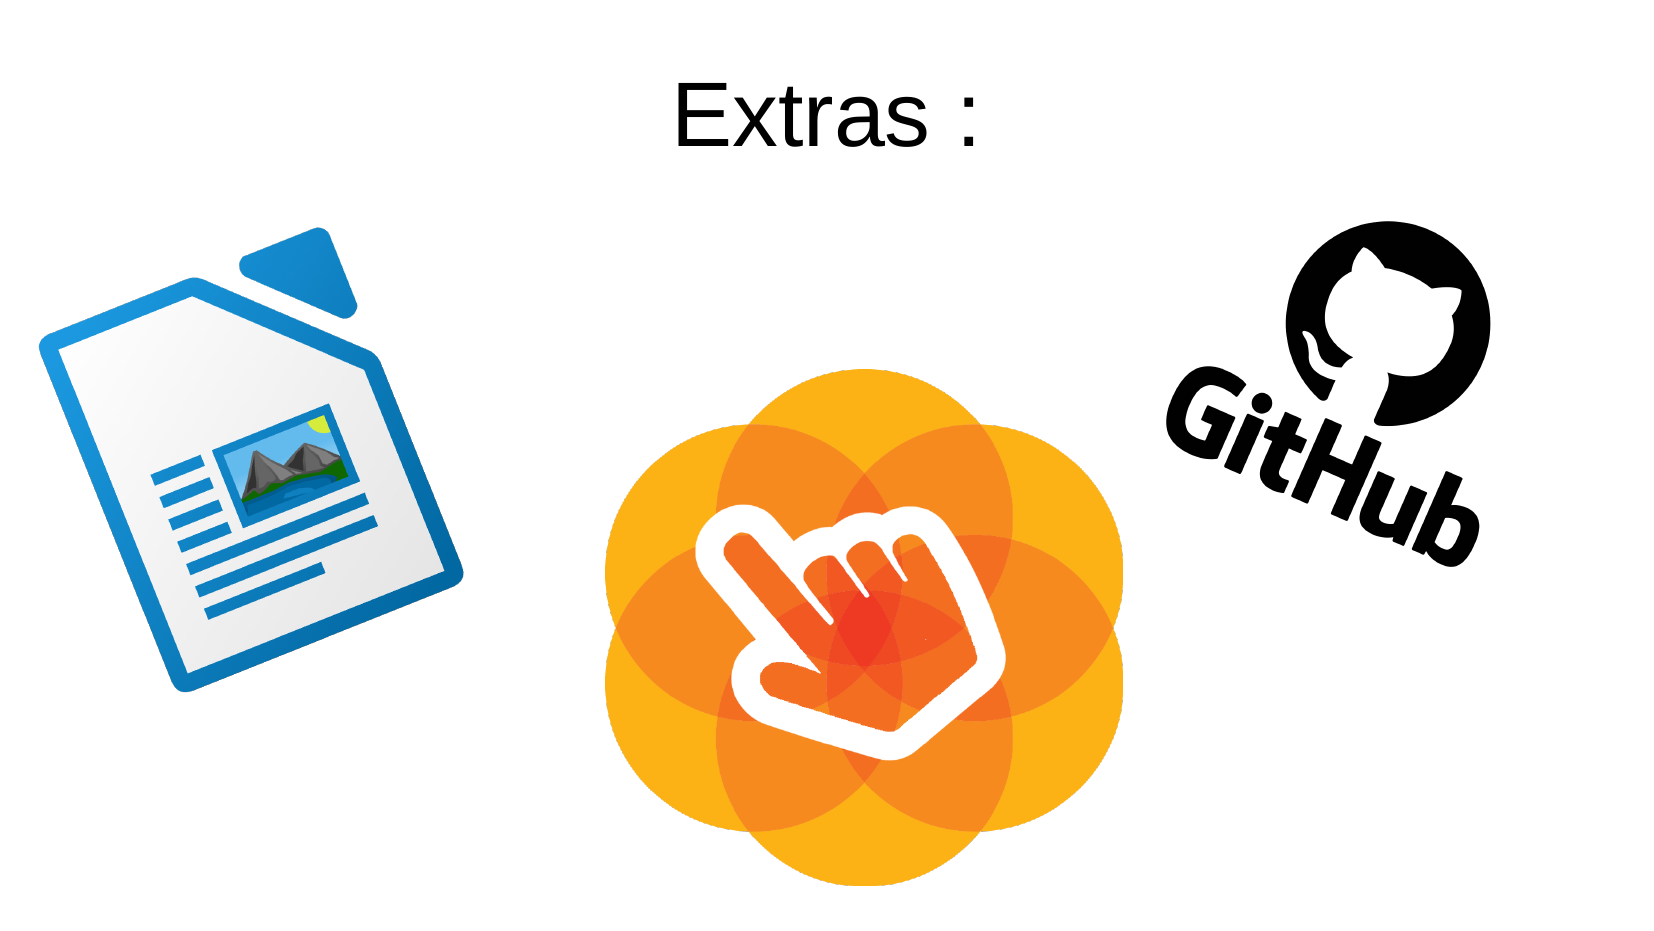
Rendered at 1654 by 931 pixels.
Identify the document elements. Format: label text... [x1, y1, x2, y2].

picture [605, 114, 1654, 886]
title Extras : [82, 37, 1571, 193]
picture [1, 210, 501, 710]
